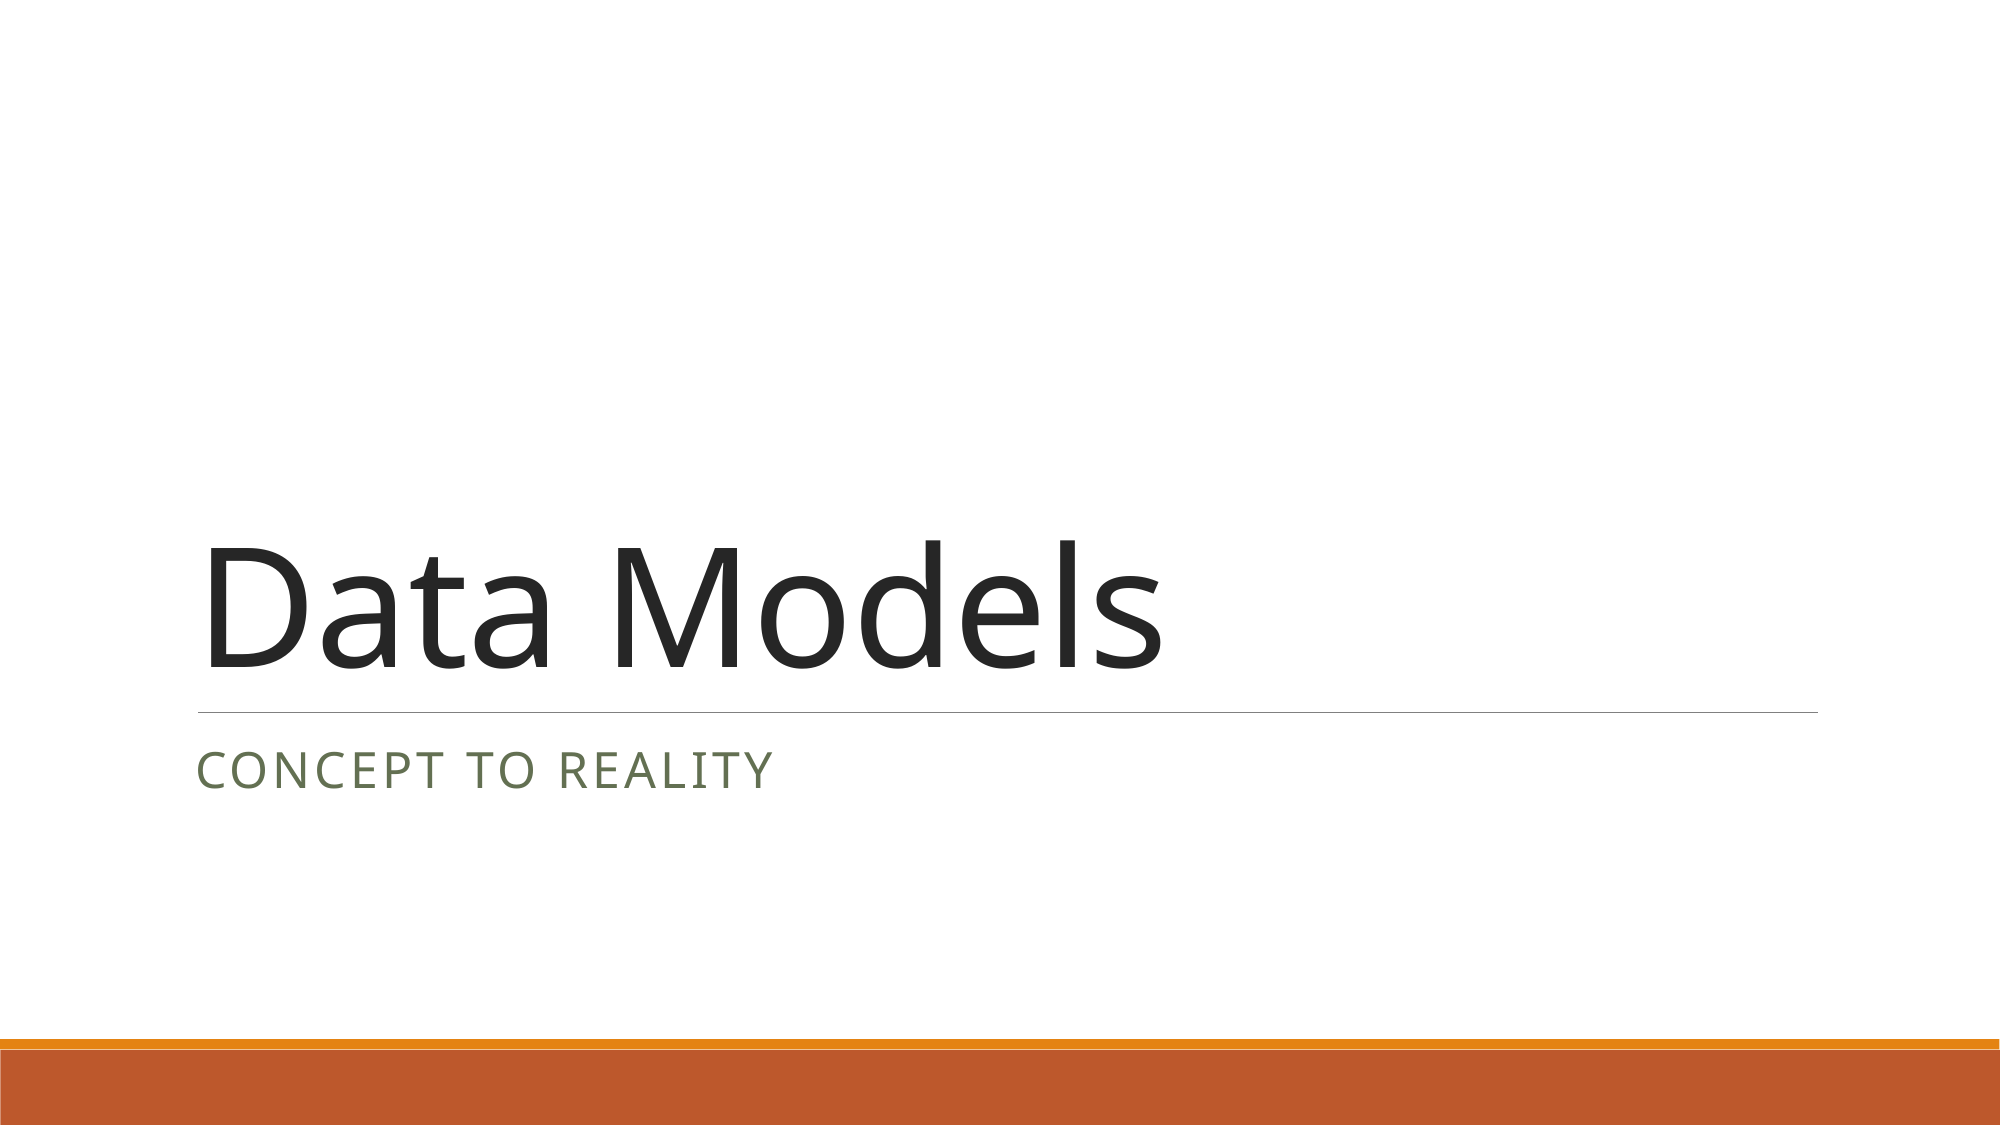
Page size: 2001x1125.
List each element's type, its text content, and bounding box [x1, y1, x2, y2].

title Data Models [180, 124, 1830, 710]
list Concept to reality [180, 730, 1830, 918]
